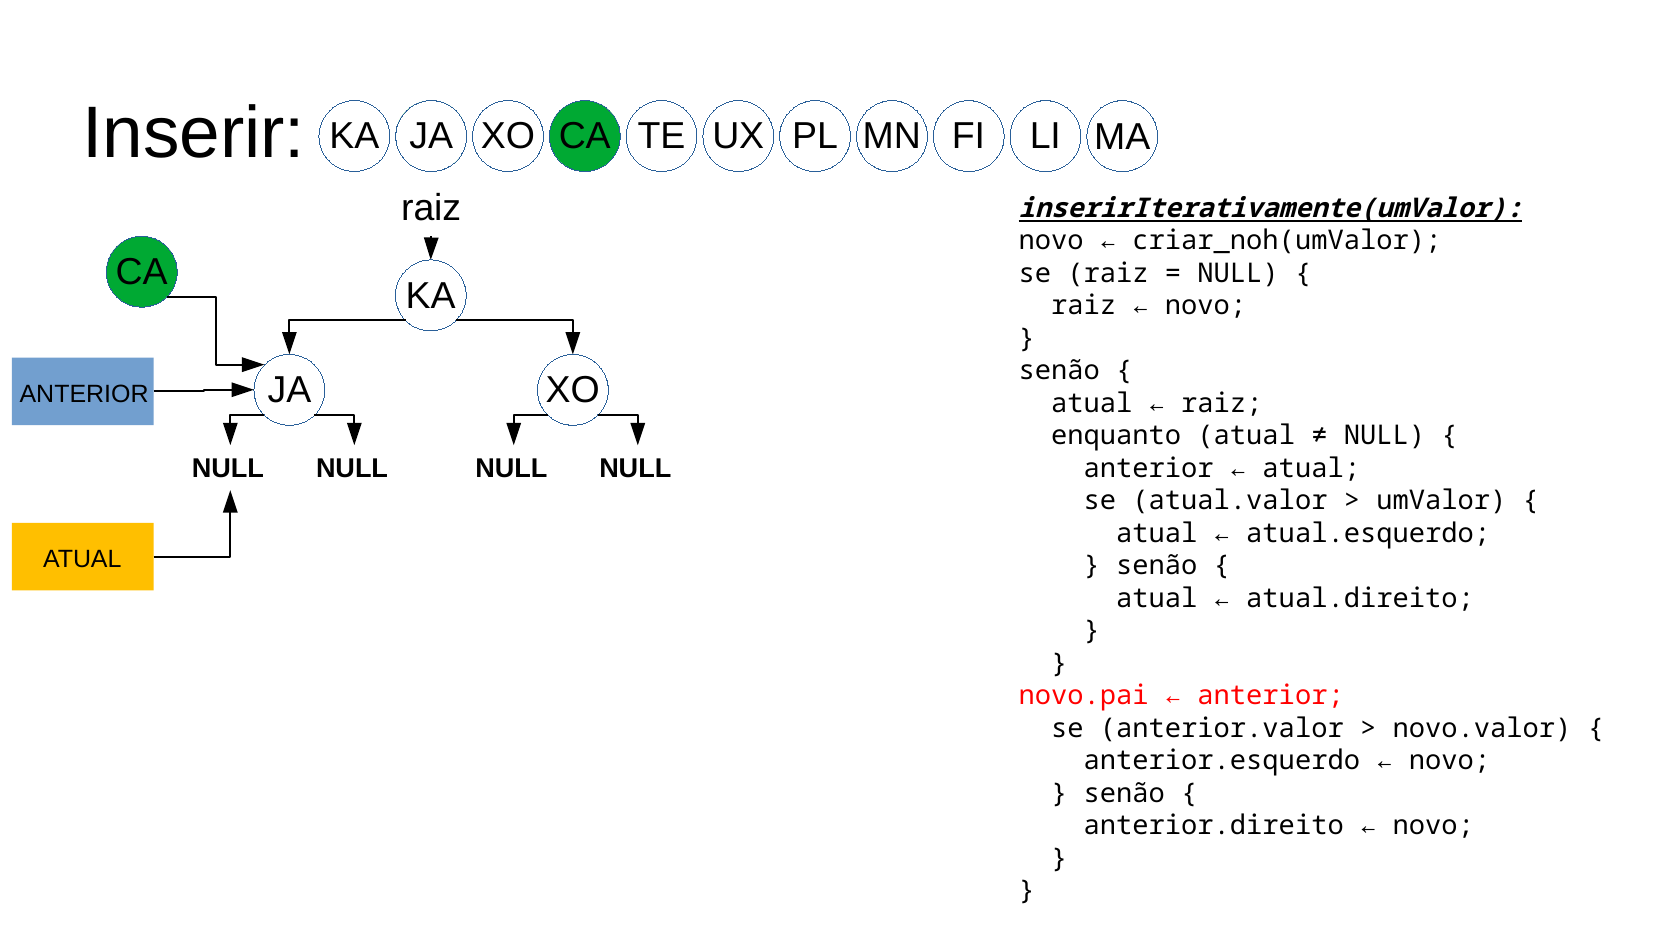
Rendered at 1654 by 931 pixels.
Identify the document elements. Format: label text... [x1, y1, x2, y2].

text_box TE [626, 100, 697, 172]
text_box [11, 522, 154, 591]
text_box [11, 357, 154, 372]
text_box CA [106, 236, 178, 308]
text_box FI [933, 100, 1005, 172]
text_box NULL [460, 445, 567, 491]
text_box UX [702, 100, 769, 172]
text_box NULL [177, 445, 284, 491]
text_box JA [395, 100, 467, 172]
text_box CA [549, 100, 621, 172]
text_box NULL [584, 445, 691, 491]
text_box NULL [301, 445, 408, 491]
text_box JA [253, 354, 325, 426]
text_box raiz [386, 179, 477, 237]
text_box KA [318, 100, 390, 172]
text_box PL [784, 100, 851, 172]
text_box ATUAL [28, 537, 142, 581]
text_box XO [472, 100, 544, 172]
text_box MA [1086, 100, 1158, 172]
text_box [11, 415, 154, 426]
text_box LI [1010, 100, 1081, 172]
text_box XO [537, 354, 609, 426]
text_box inserirIterativamente(umValor): novo ← criar_noh(umValor); se (raiz = NULL) { raiz ← novo; } senão { atual ← raiz; enquanto (atual ≠ NULL) { anterior ← atual; se (atual.valor > umValor) { atual ← atual.esquerdo; } senão { atual ← atual.direito; } } novo.pai ← anterior; se (anterior.valor > novo.valor) { anterior.esquerdo ← novo; } senão { anterior.direito ← novo; } } [1003, 182, 1654, 931]
text_box [744, 118, 786, 212]
text_box ANTERIOR [4, 372, 166, 415]
text_box KA [395, 259, 467, 331]
text_box MN [856, 100, 928, 172]
title Inserir: [82, 54, 1571, 211]
